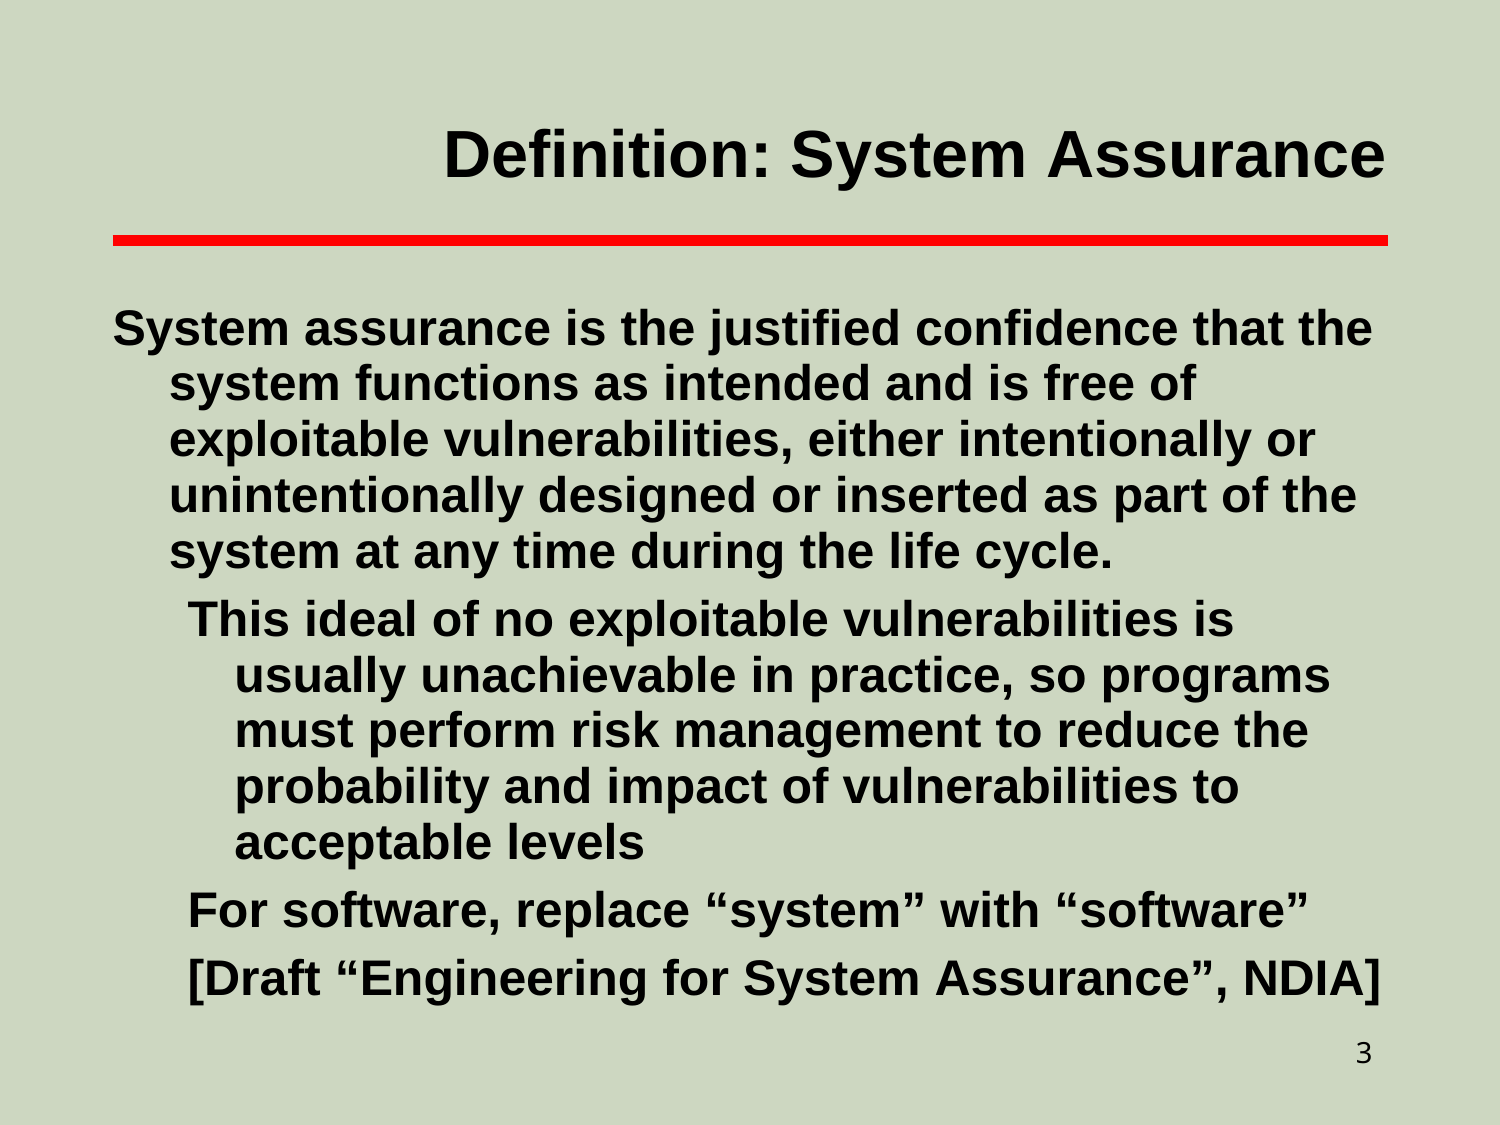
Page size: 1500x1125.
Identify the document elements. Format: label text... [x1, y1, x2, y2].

title Definition: System Assurance [337, 93, 1388, 217]
list System assurance is the justified confidence that the system functions as intended and is free of exploitable vulnerabilities, either intentionally or unintentionally designed or inserted as part of the system at any time during the life cycle. This ideal of no exploitable vulnerabilities is usually unachievable in practice, so programs must perform risk management to reduce the probability and impact of vulnerabilities to acceptable levels For software, replace “system” with “software” [Draft “Engineering for System Assurance”, NDIA] [112, 299, 1388, 1096]
